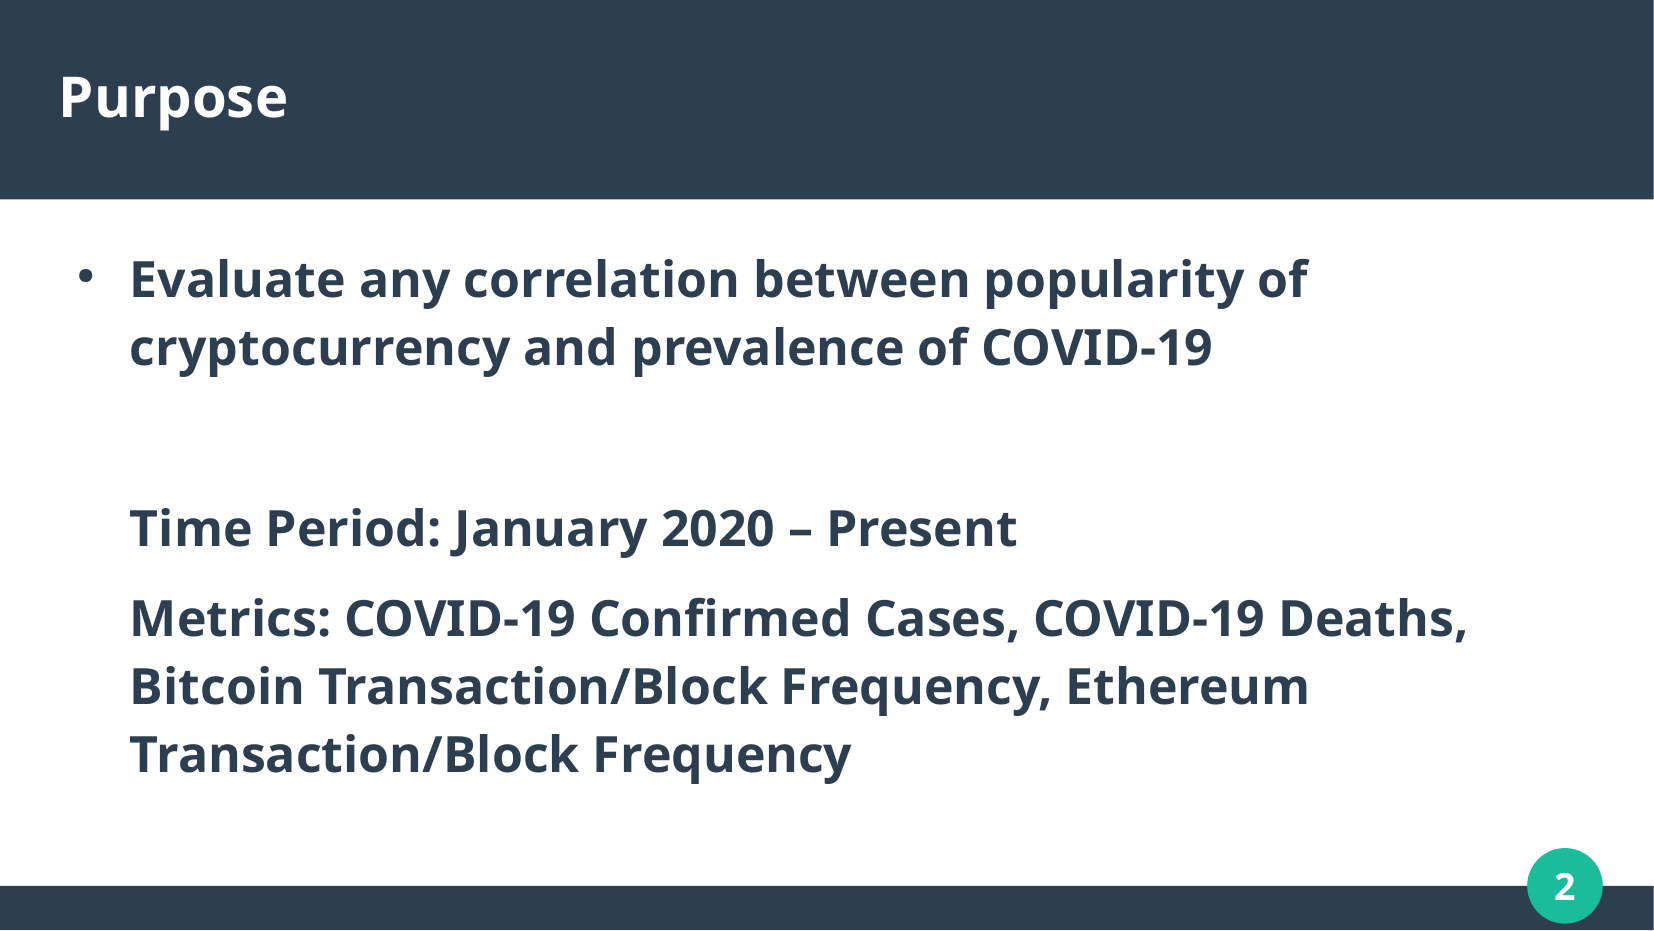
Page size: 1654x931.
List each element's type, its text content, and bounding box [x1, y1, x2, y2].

title Purpose [59, 37, 1595, 156]
list Evaluate any correlation between popularity of cryptocurrency and prevalence of COVID-19 Time Period: January 2020 – Present Metrics: COVID-19 Confirmed Cases, COVID-19 Deaths, Bitcoin Transaction/Block Frequency, Ethereum Transaction/Block Frequency [59, 243, 1595, 864]
